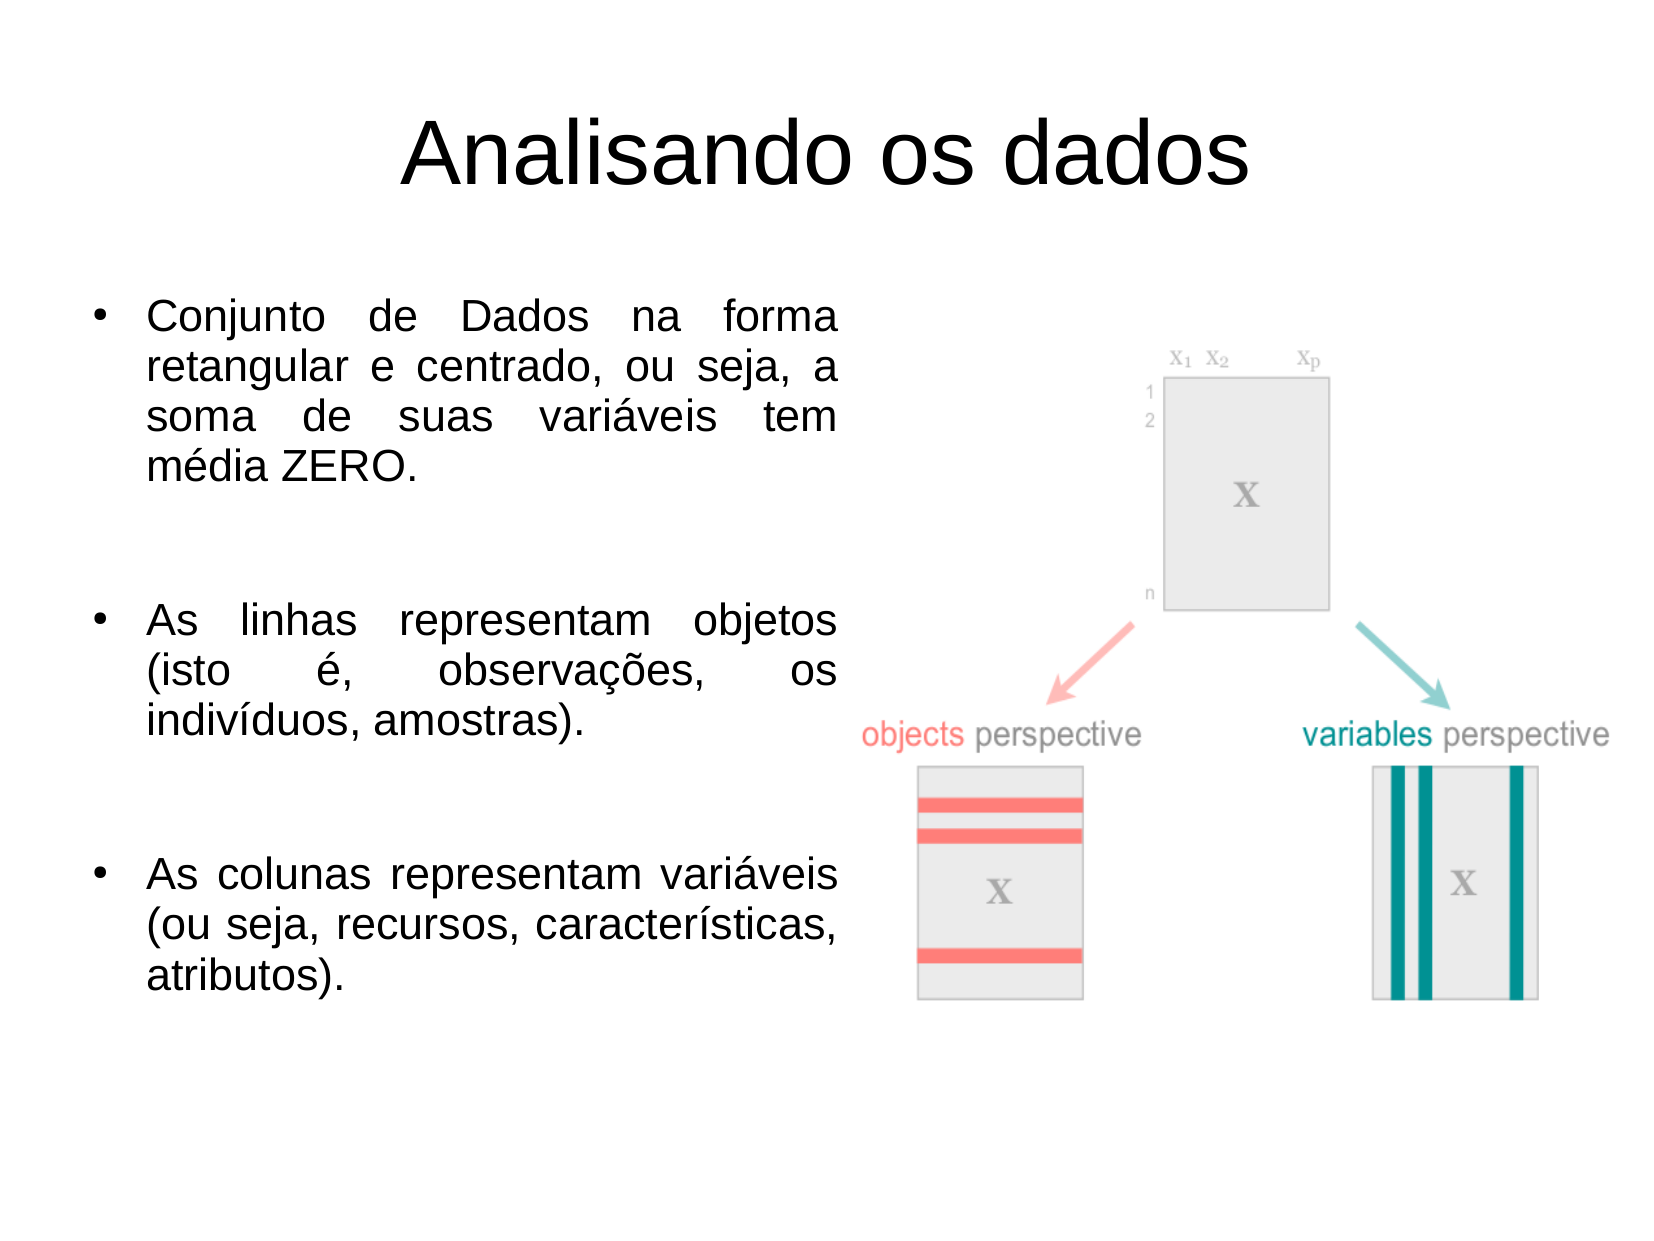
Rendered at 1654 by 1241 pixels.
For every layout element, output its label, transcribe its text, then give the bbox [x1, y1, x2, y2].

list Conjunto de Dados na forma retangular e centrado, ou seja, a soma de suas variáveis tem média ZERO. As linhas representam objetos (isto é, observações, os indivíduos, amostras). As colunas representam variáveis (ou seja, recursos, características, atributos). [82, 290, 839, 1010]
picture [850, 342, 1630, 1029]
title Analisando os dados [82, 49, 1571, 257]
